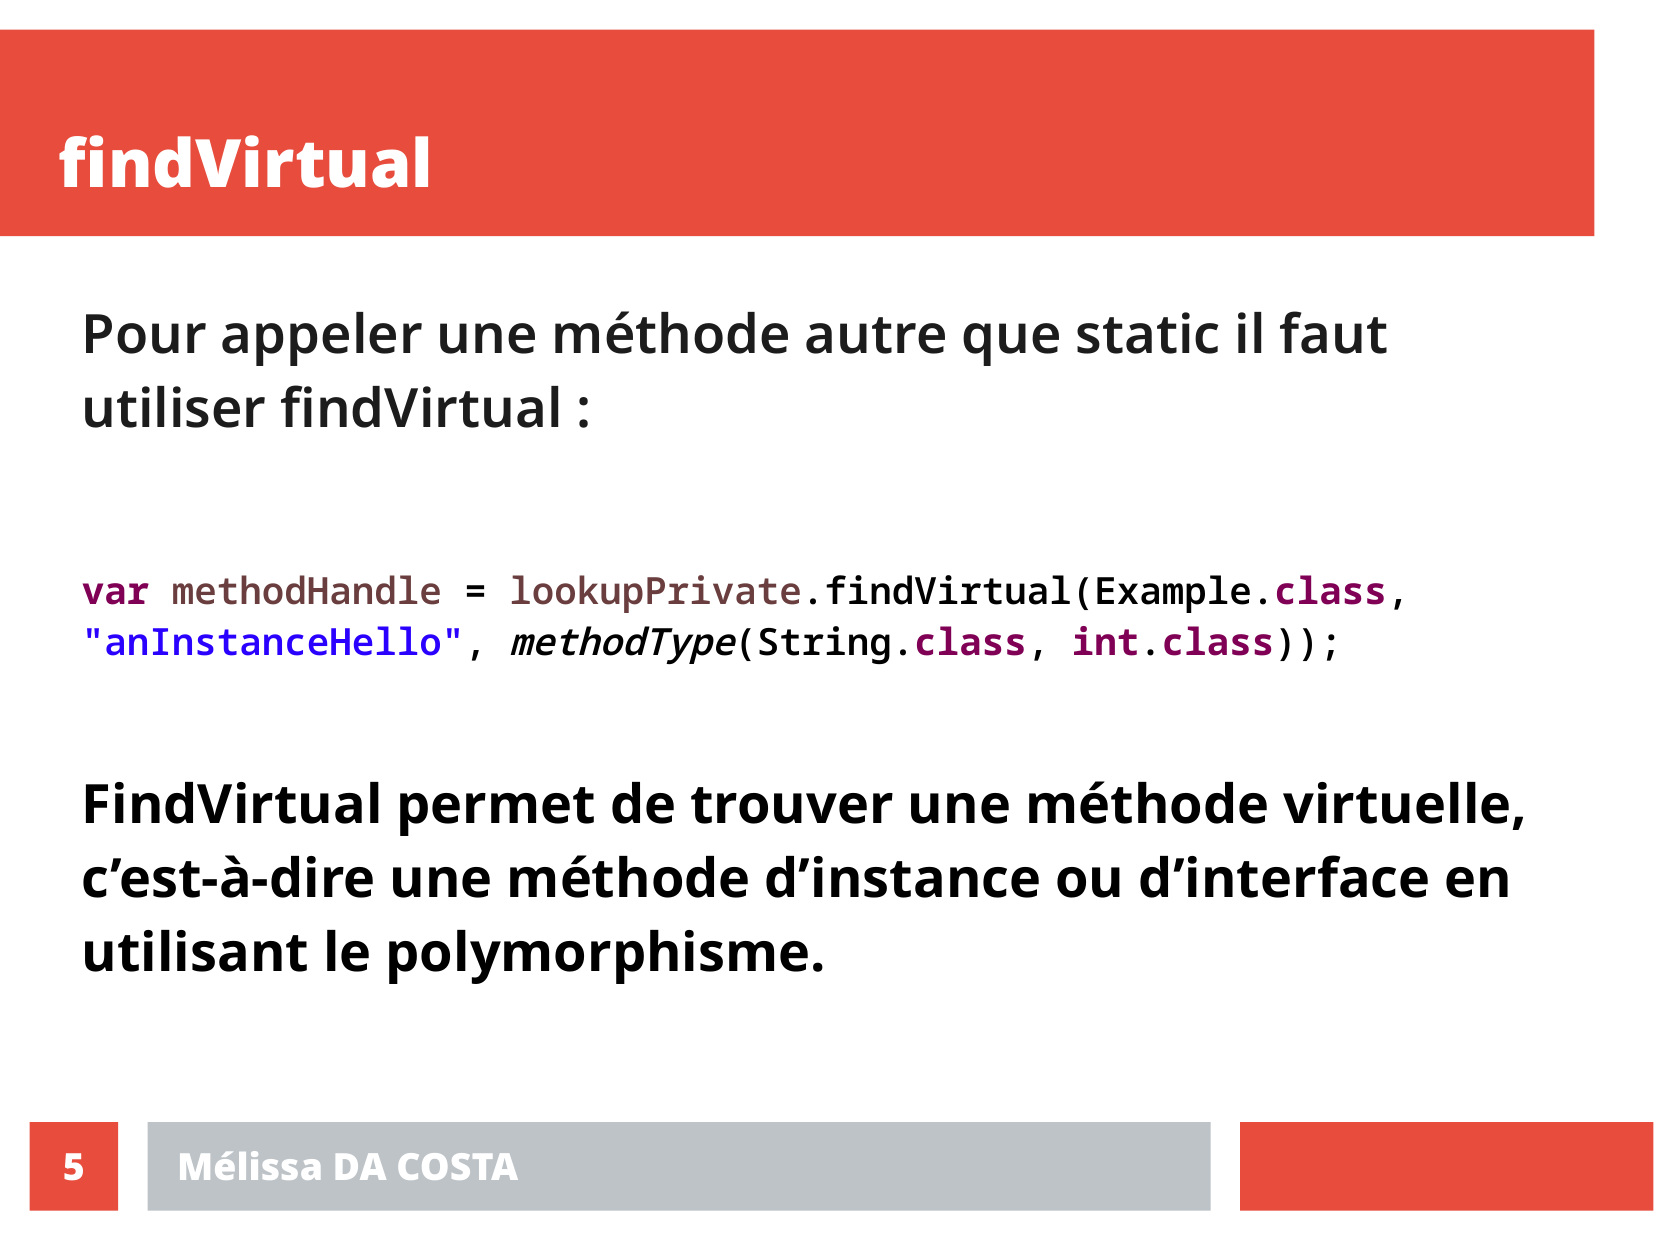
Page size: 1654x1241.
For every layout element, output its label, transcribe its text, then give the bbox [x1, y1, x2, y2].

list Pour appeler une méthode autre que static il faut utiliser findVirtual : var methodHandle = lookupPrivate.findVirtual(Example.class, "anInstanceHello", methodType(String.class, int.class)); FindVirtual permet de trouver une méthode virtuelle, c’est-à-dire une méthode d’instance ou d’interface en utilisant le polymorphisme. [81, 295, 1560, 1063]
title findVirtual [59, 59, 1595, 207]
